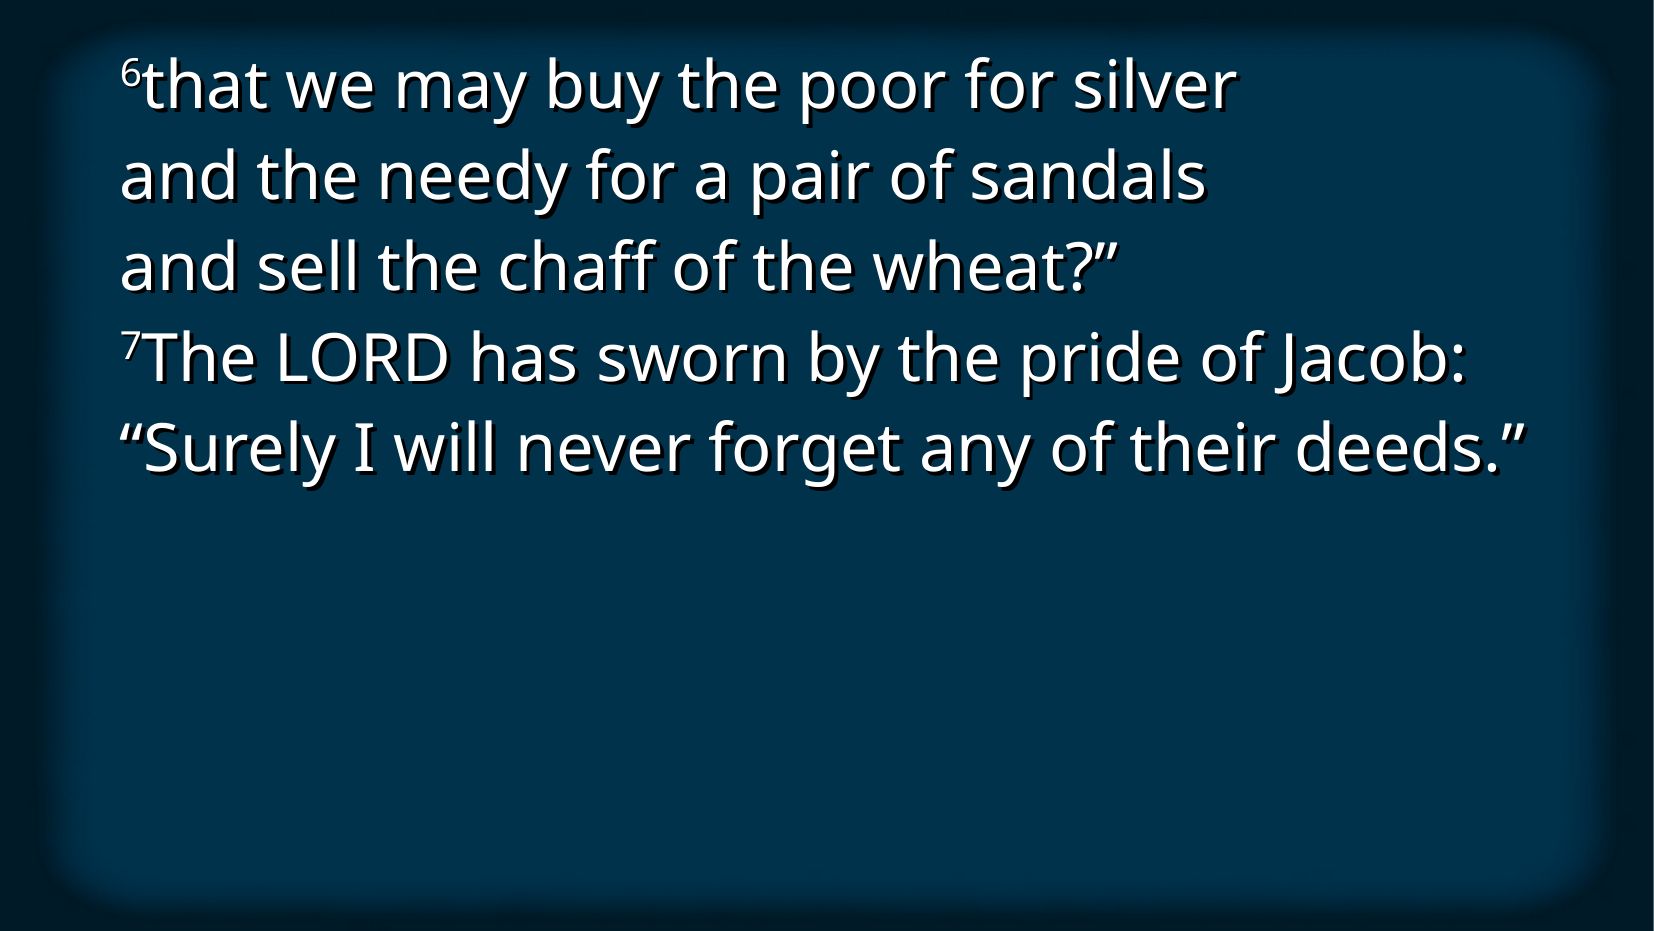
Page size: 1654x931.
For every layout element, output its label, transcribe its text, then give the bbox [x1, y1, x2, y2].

text_box 6that we may buy the poor for silver and the needy for a pair of sandals and sell the chaff of the wheat?” 7The LORD has sworn by the pride of Jacob: “Surely I will never forget any of their deeds.” [105, 30, 1561, 496]
picture [0, 0, 1654, 931]
